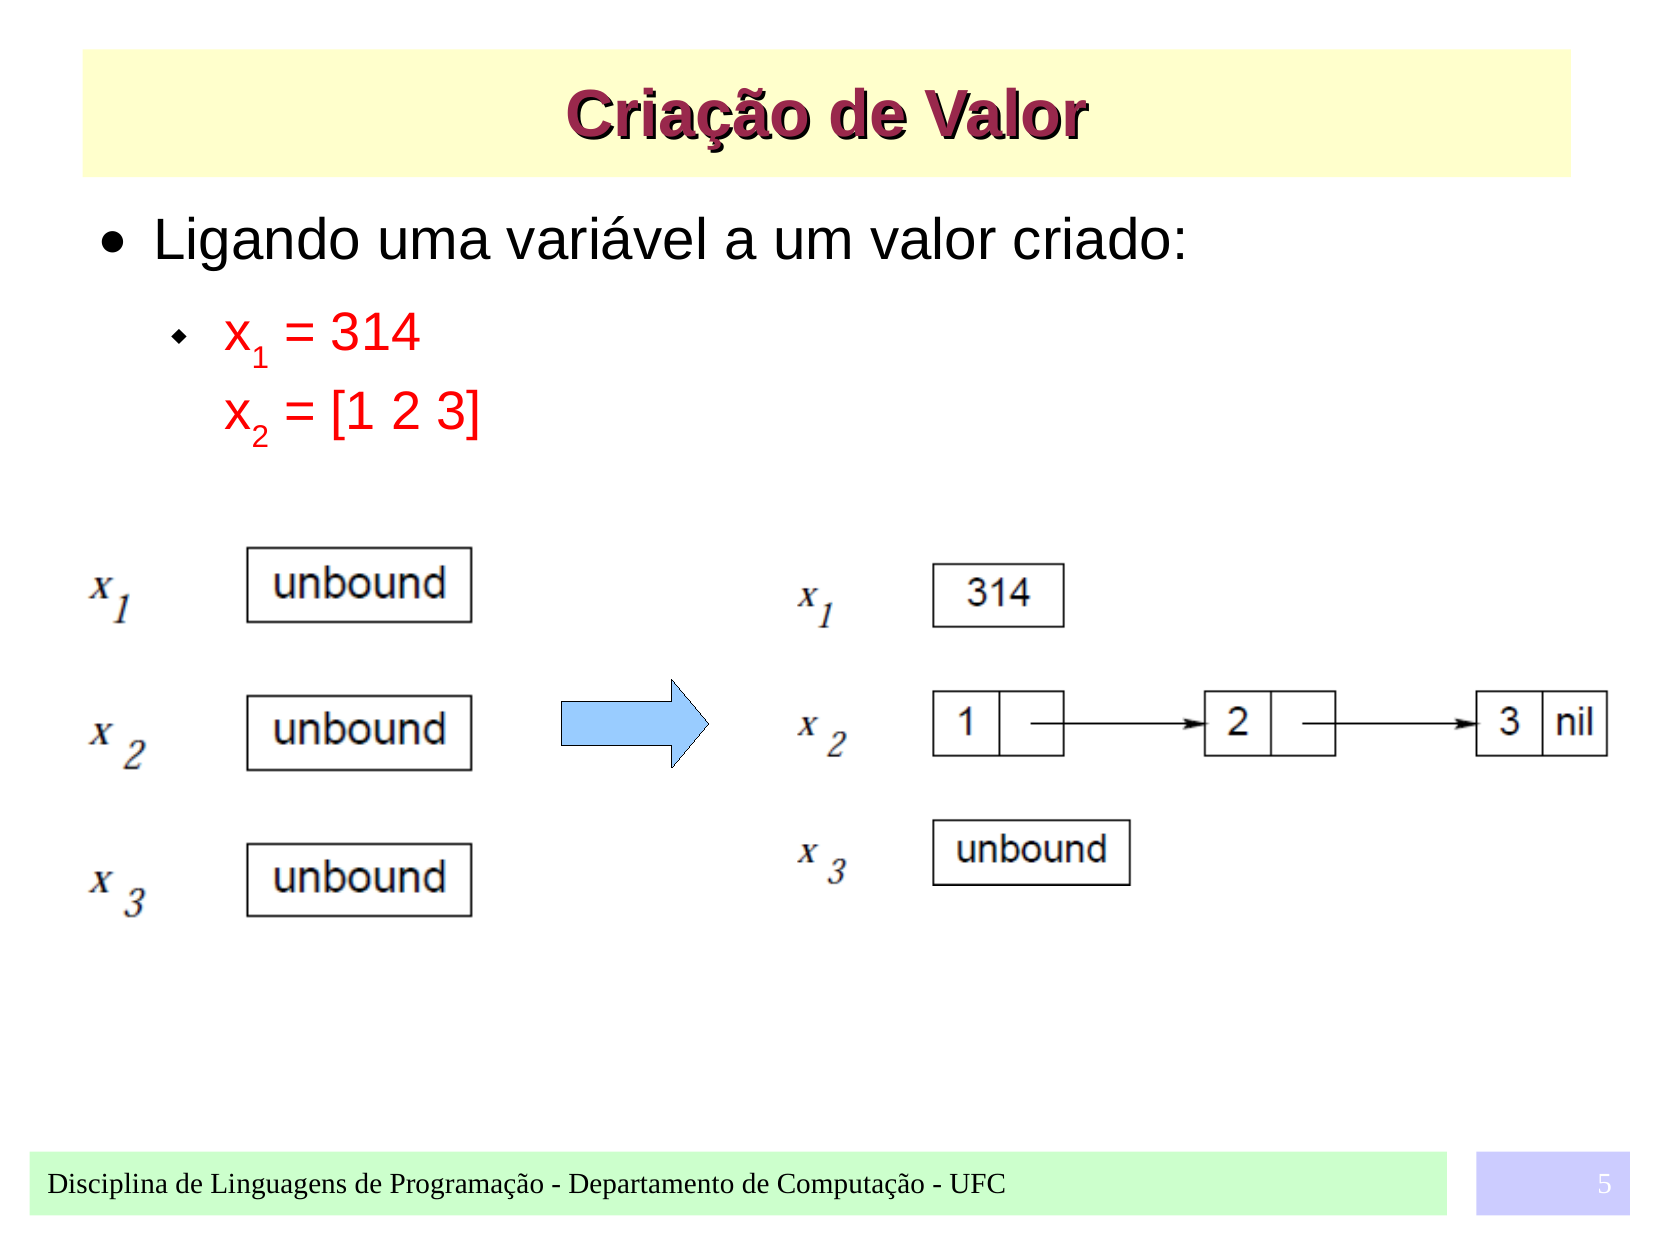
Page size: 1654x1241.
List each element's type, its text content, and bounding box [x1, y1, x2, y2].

text_box [561, 679, 709, 768]
title Criação de Valor [82, 49, 1571, 178]
picture [797, 560, 1610, 886]
picture [17, 531, 520, 934]
list Ligando uma variável a um valor criado: x1 = 314 x2 = [1 2 3] [82, 206, 1571, 1123]
